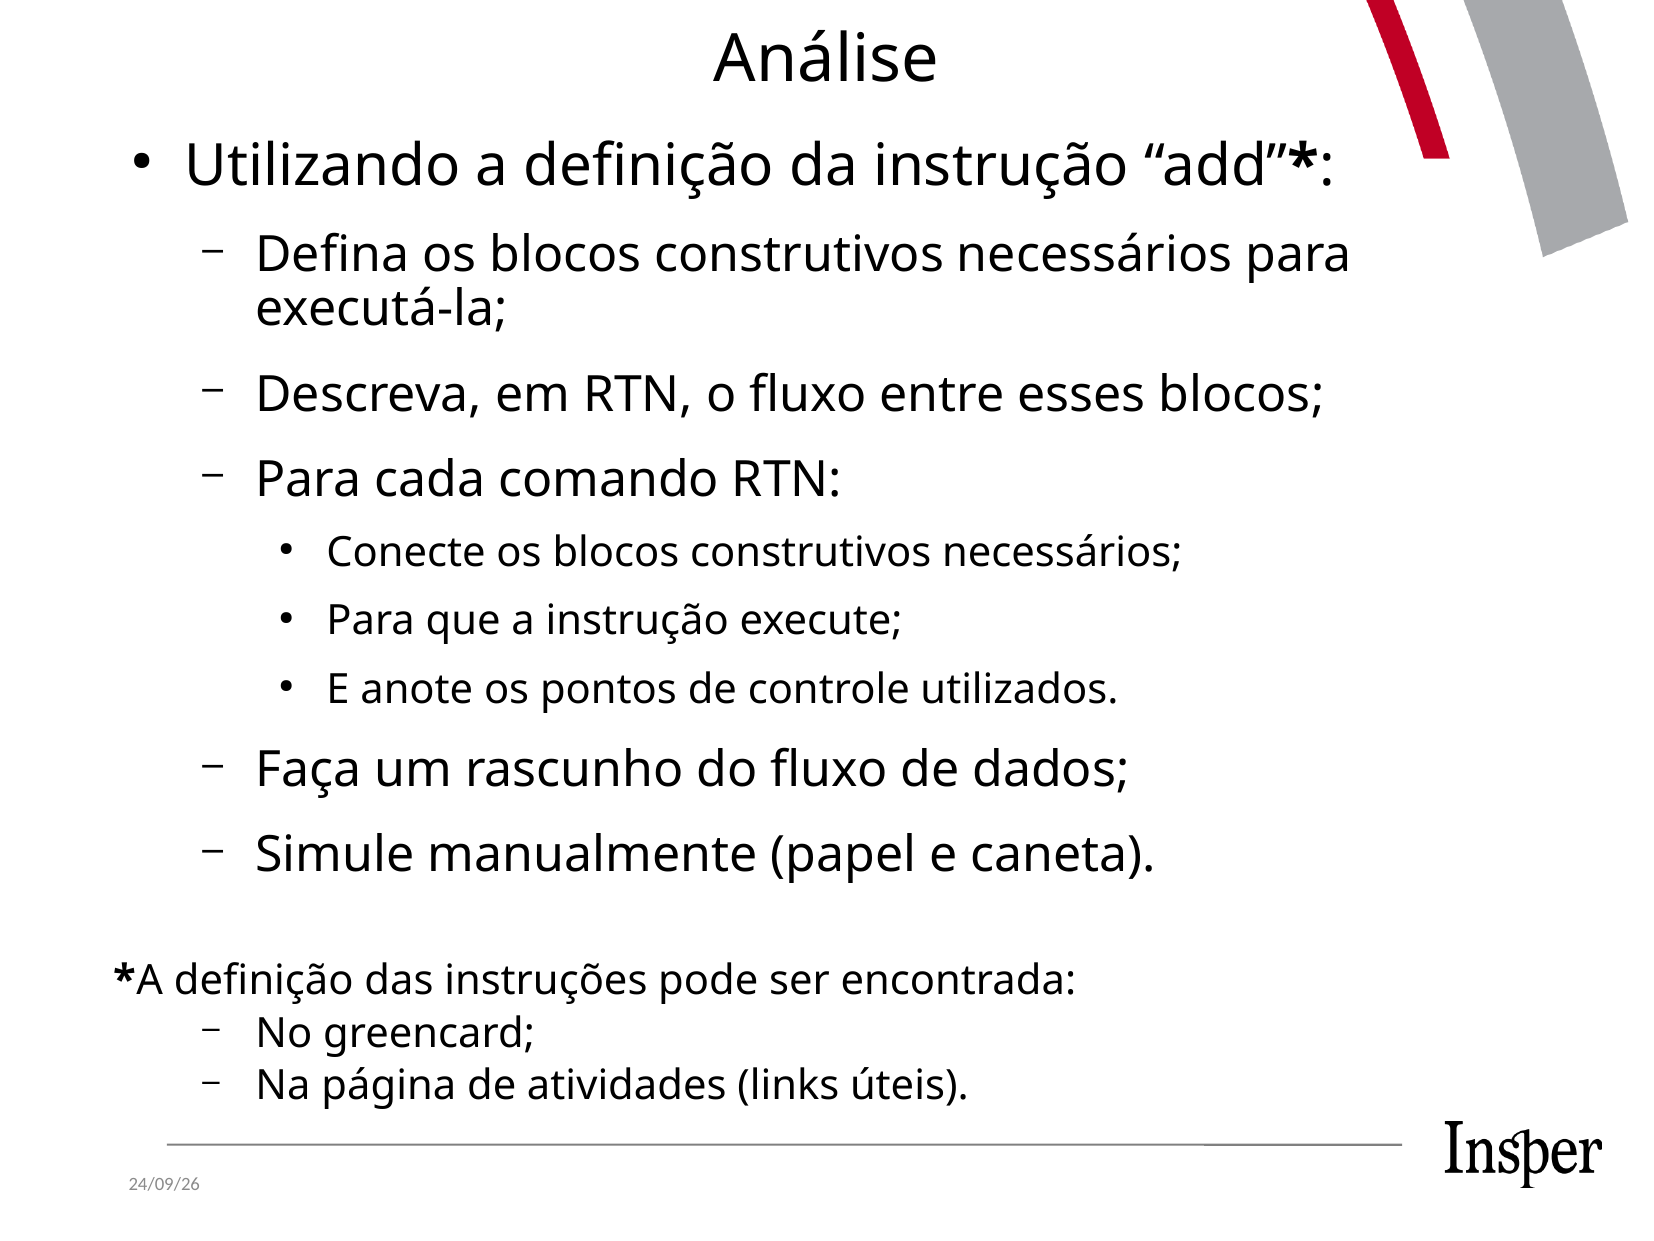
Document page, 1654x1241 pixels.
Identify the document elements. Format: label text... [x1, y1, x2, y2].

list Análise Utilizando a definição da instrução “add”*: Defina os blocos construtivos necessários para executá-la; Descreva, em RTN, o fluxo entre esses blocos; Para cada comando RTN: Conecte os blocos construtivos necessários; Para que a instrução execute; E anote os pontos de controle utilizados. Faça um rascunho do fluxo de dados; Simule manualmente (papel e caneta). *A definição das instruções pode ser encontrada: No greencard; Na página de atividades (links úteis). [113, 23, 1540, 1138]
